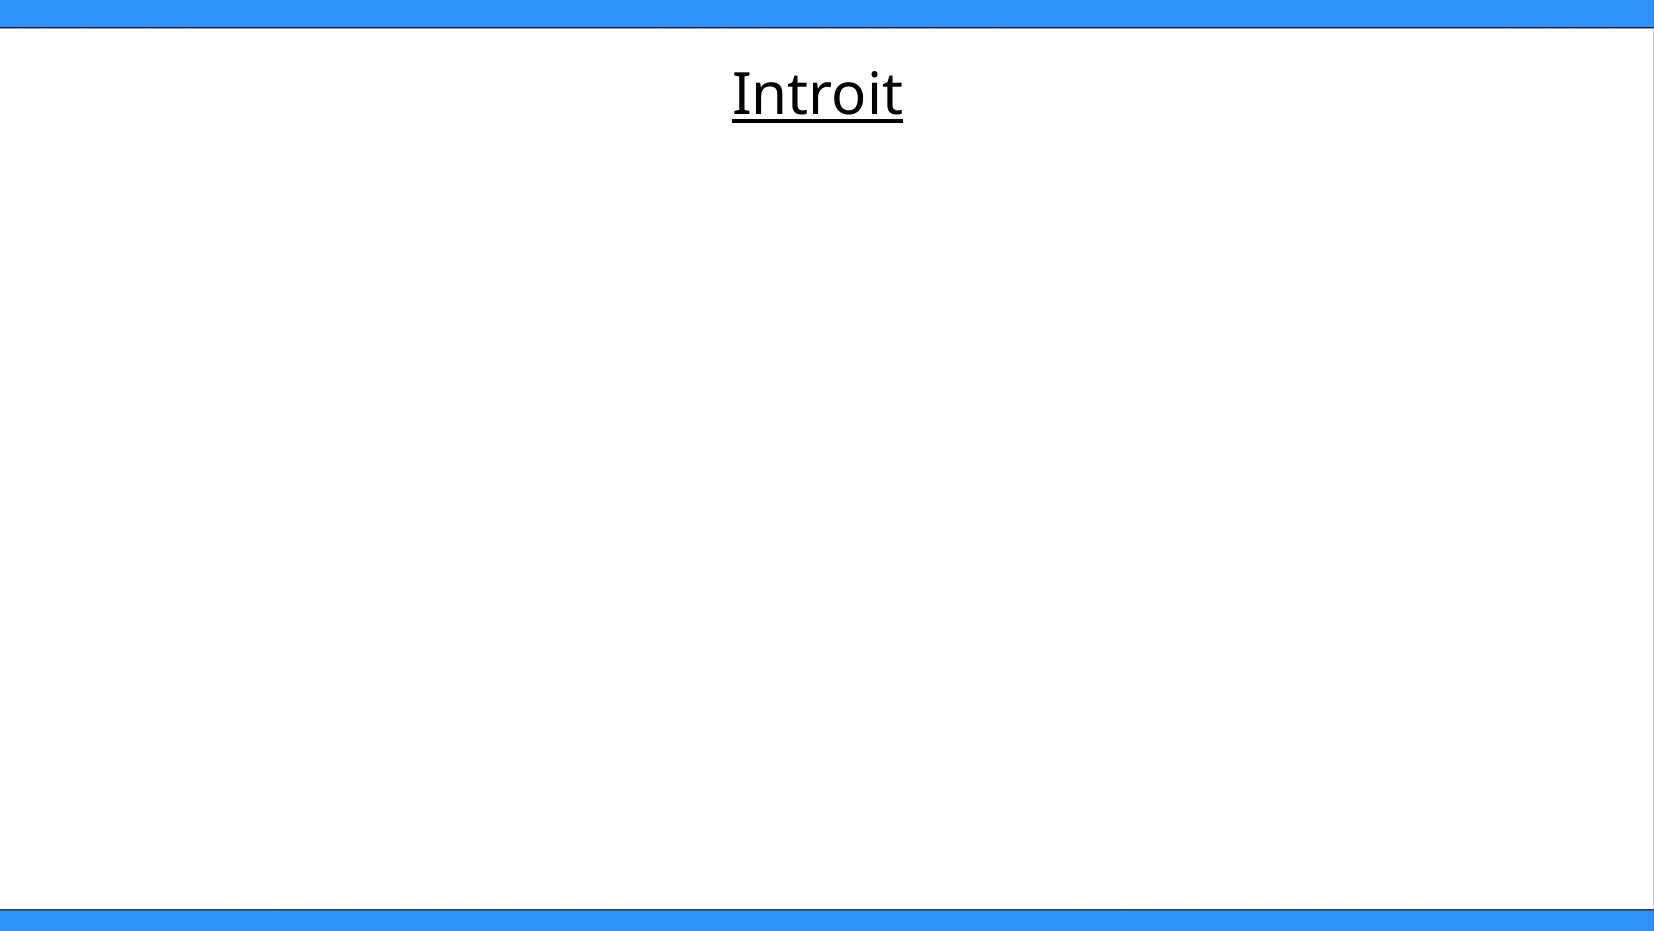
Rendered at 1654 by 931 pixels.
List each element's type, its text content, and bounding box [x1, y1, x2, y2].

picture [0, 0, 1654, 931]
text_box Introit [90, 45, 1546, 155]
